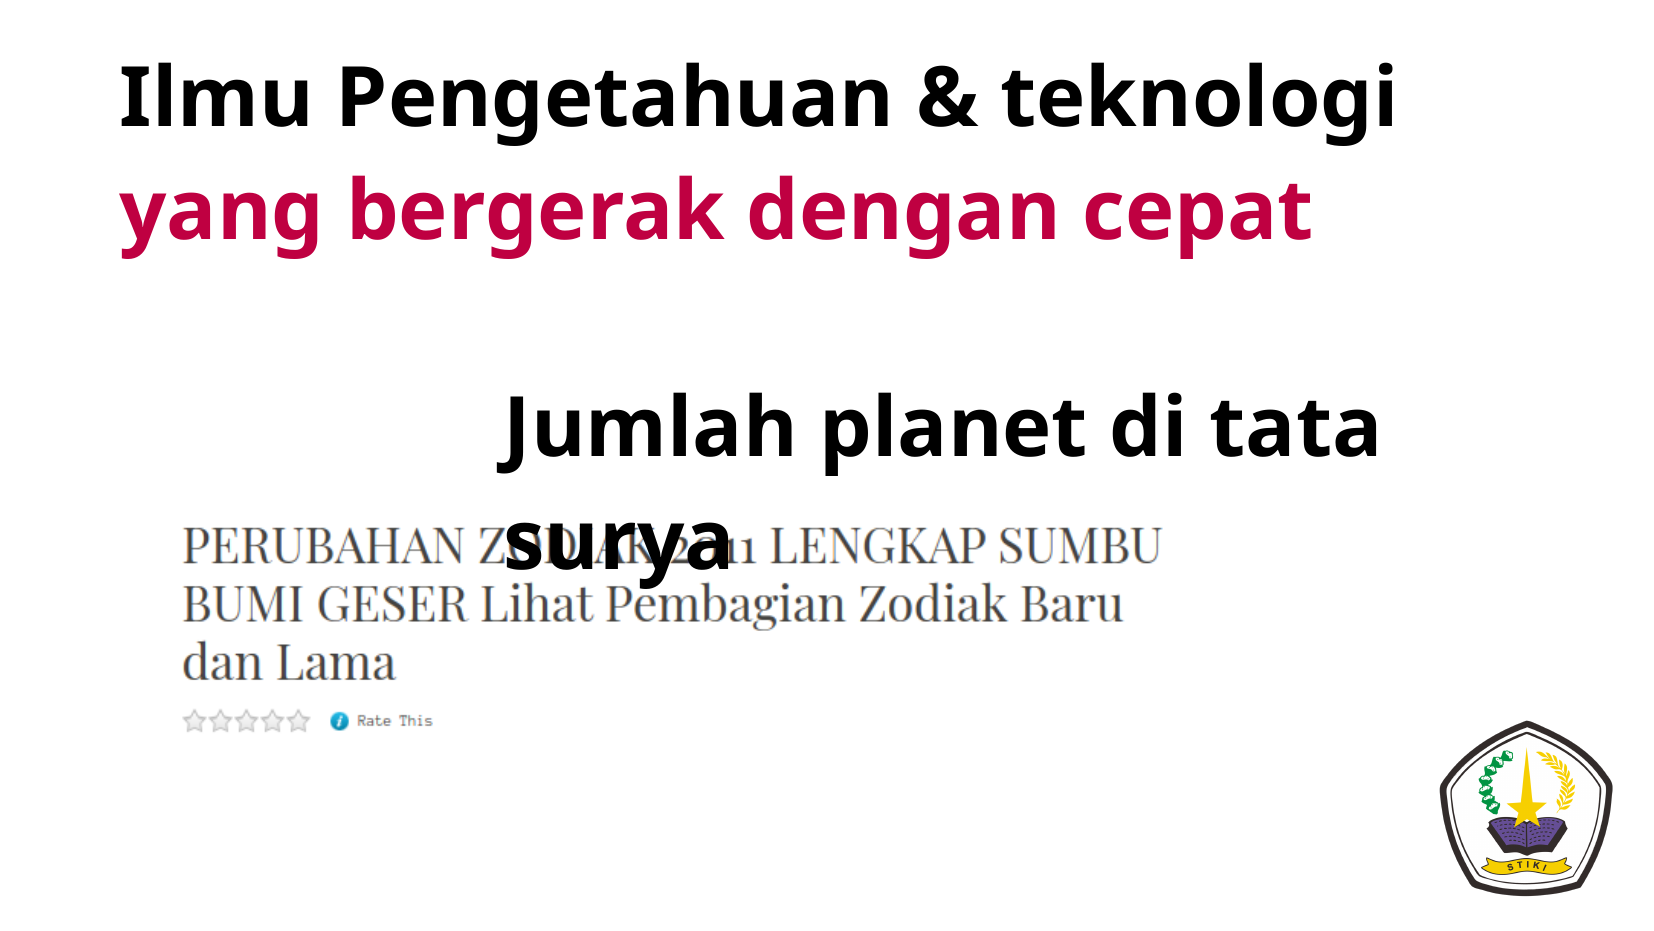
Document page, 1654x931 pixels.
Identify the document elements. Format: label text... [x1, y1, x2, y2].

picture [1434, 718, 1621, 901]
text_box Ilmu Pengetahuan & teknologi yang bergerak dengan cepat [105, 30, 1561, 267]
text_box Jumlah planet di tata surya [488, 360, 1606, 501]
picture [120, 499, 1201, 766]
